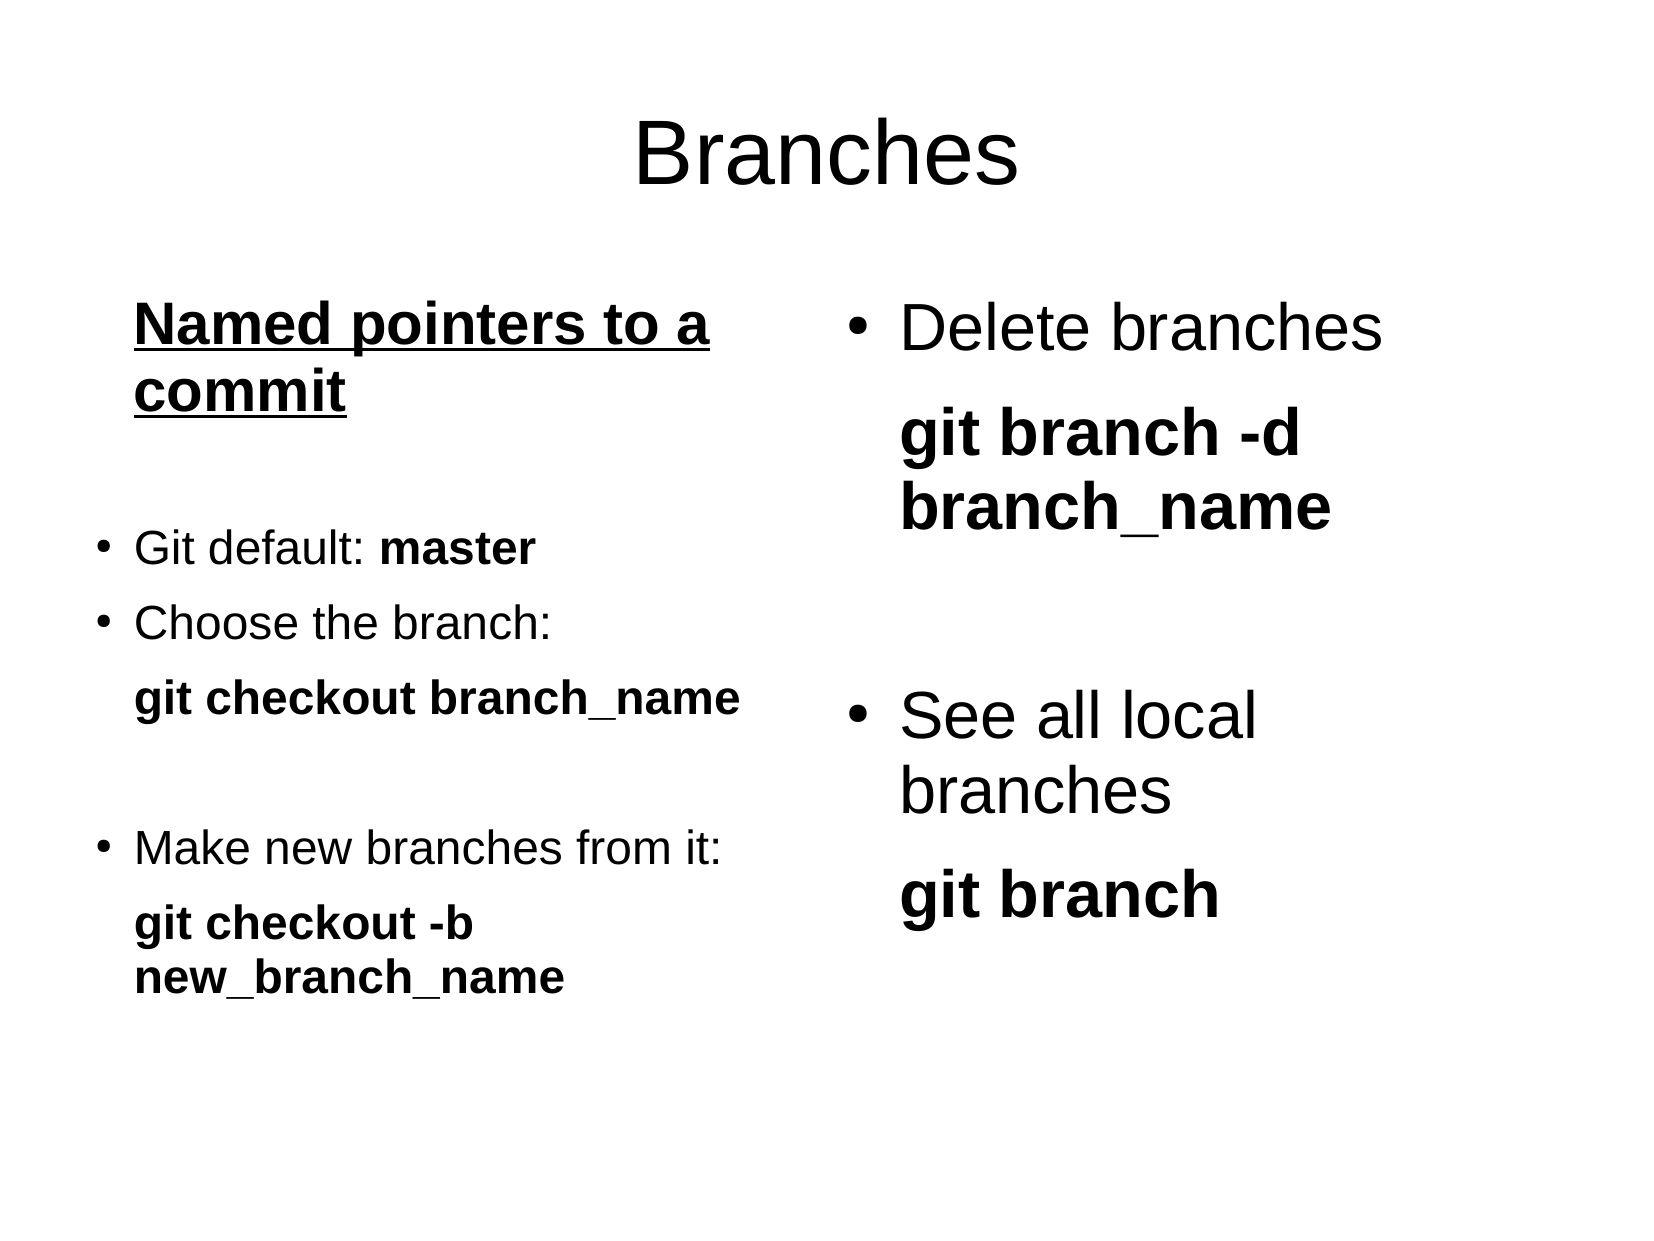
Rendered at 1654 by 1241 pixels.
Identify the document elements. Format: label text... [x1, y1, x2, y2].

list Delete branches git branch -d branch_name See all local branches git branch [828, 290, 1539, 1010]
list Named pointers to a commit Git default: master Choose the branch: git checkout branch_name Make new branches from it: git checkout -b new_branch_name [82, 290, 793, 1010]
title Branches [82, 49, 1571, 257]
